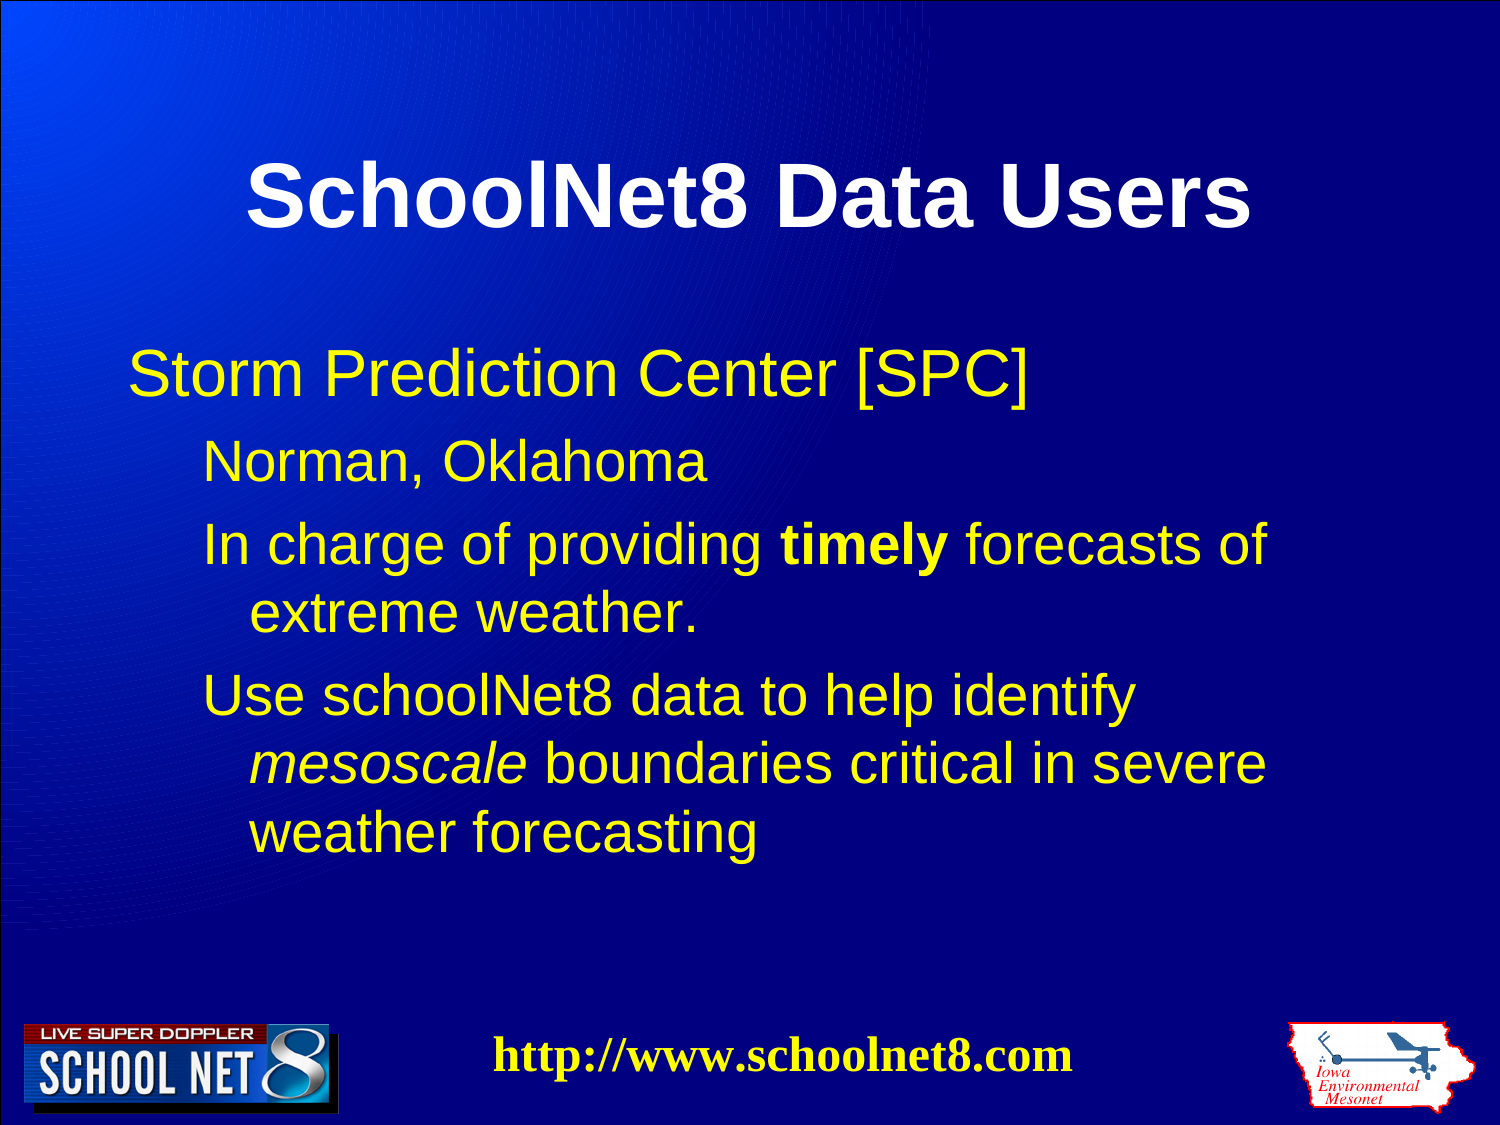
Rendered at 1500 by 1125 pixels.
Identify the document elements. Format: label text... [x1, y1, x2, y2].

list Storm Prediction Center [SPC] Norman, Oklahoma In charge of providing timely forecasts of extreme weather. Use schoolNet8 data to help identify mesoscale boundaries critical in severe weather forecasting [112, 324, 1388, 1030]
picture [1287, 1021, 1476, 1114]
title SchoolNet8 Data Users [112, 99, 1388, 288]
picture [24, 1024, 329, 1103]
